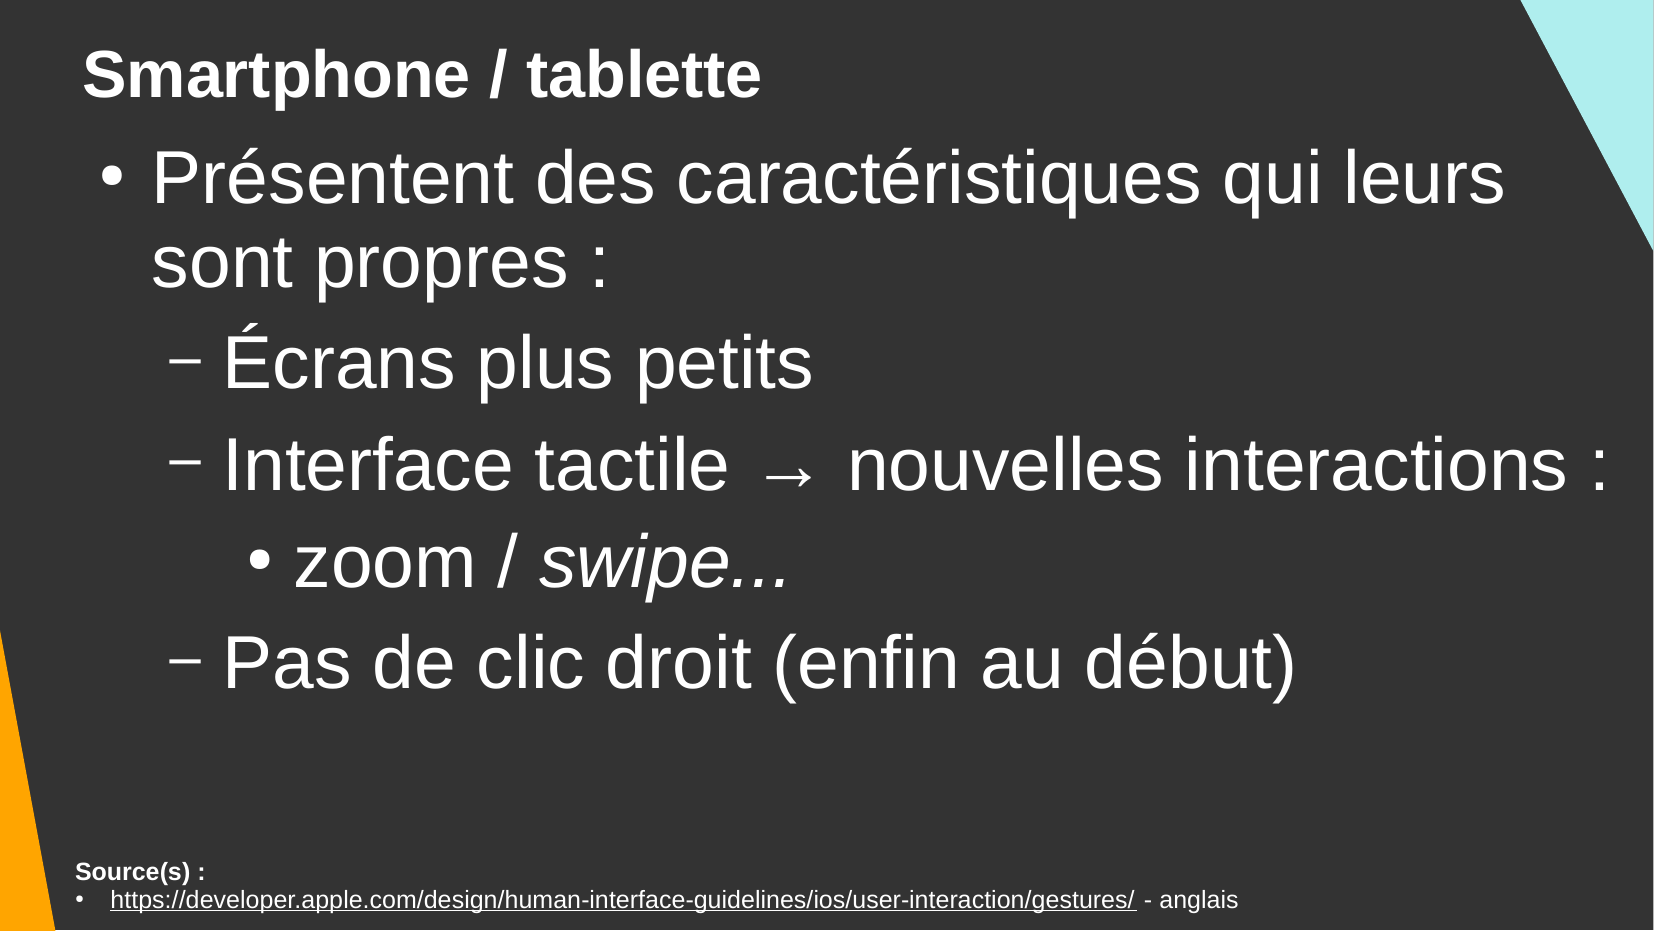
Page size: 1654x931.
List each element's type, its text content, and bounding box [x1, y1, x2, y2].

text_box [0, 630, 56, 931]
text_box Source(s) : https://developer.apple.com/design/human-interface-guidelines/ios/user-interaction/gestures/ - anglais [60, 850, 1546, 931]
list Présentent des caractéristiques qui leurs sont propres : Écrans plus petits Interface tactile → nouvelles interactions : zoom / swipe... Pas de clic droit (enfin au début) [80, 135, 1630, 804]
title Smartphone / tablette [82, 37, 1571, 114]
text_box [1520, 0, 1654, 253]
